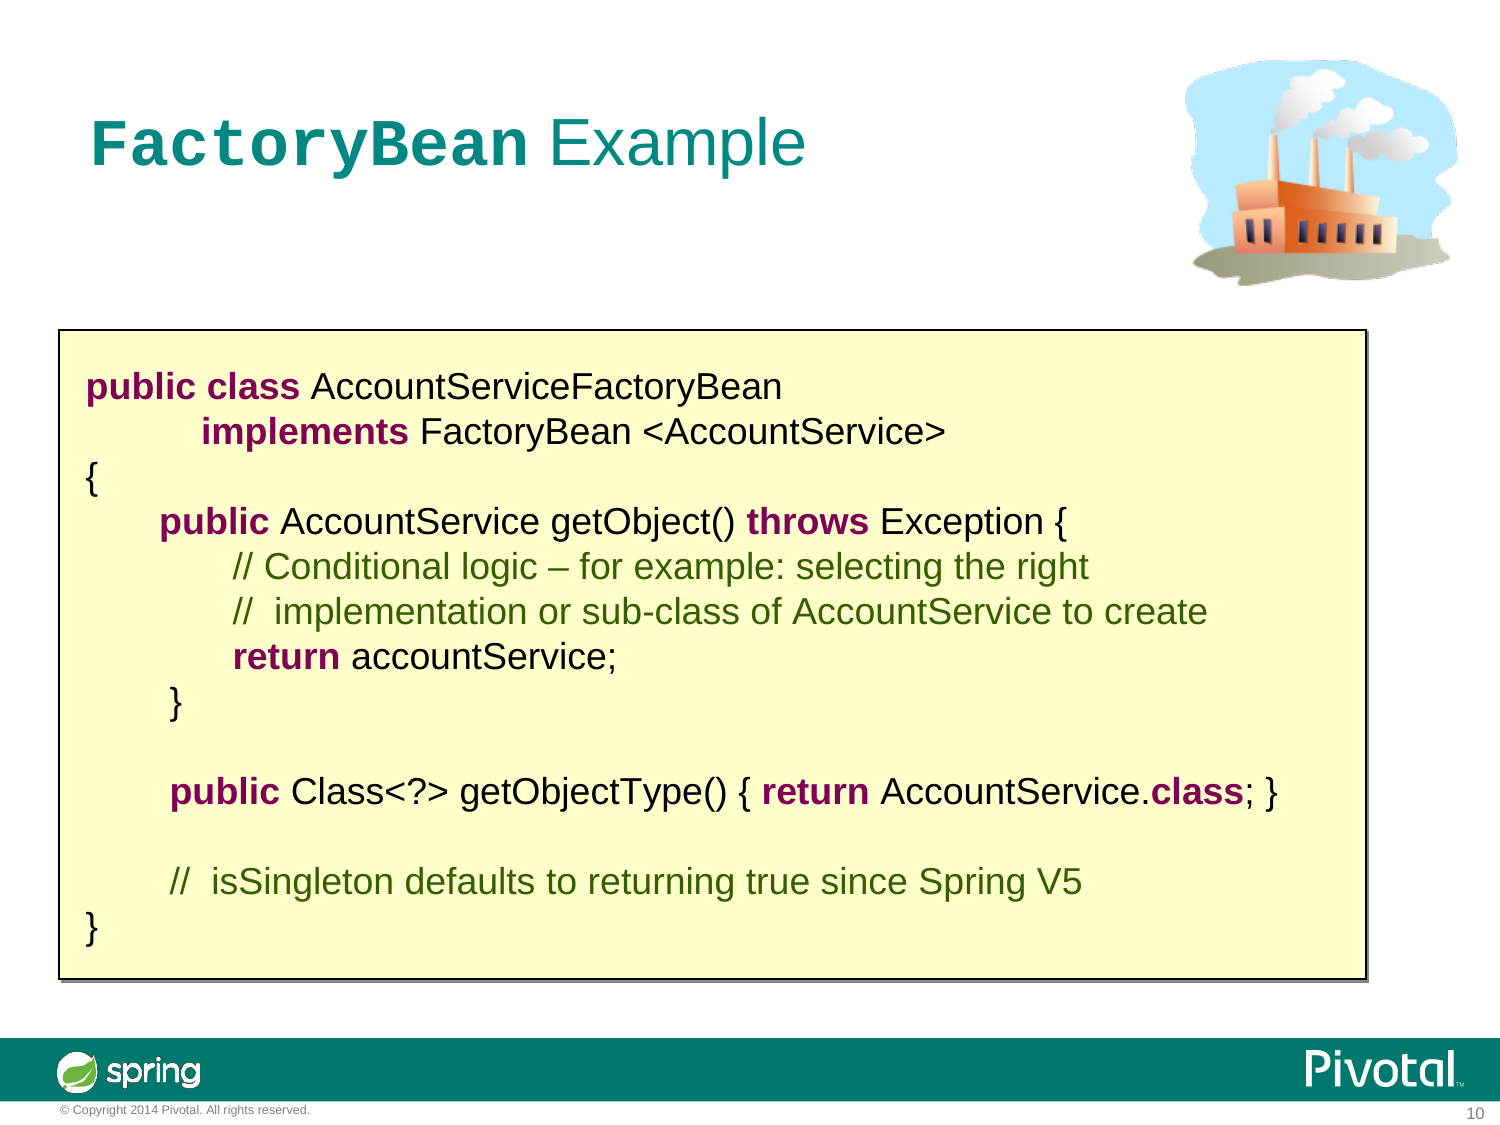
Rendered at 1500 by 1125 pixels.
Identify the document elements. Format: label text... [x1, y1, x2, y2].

picture [1185, 59, 1458, 287]
picture [32, 1041, 210, 1103]
picture [1306, 1050, 1464, 1087]
title FactoryBean Example [75, 45, 1426, 233]
text_box public class AccountServiceFactoryBean implements FactoryBean <AccountService> { public AccountService getObject() throws Exception { // Conditional logic – for example: selecting the right // implementation or sub-class of AccountService to create return accountService; } public Class<?> getObjectType() { return AccountService.class; } // isSingleton defaults to returning true since Spring V5 } [58, 329, 1366, 980]
